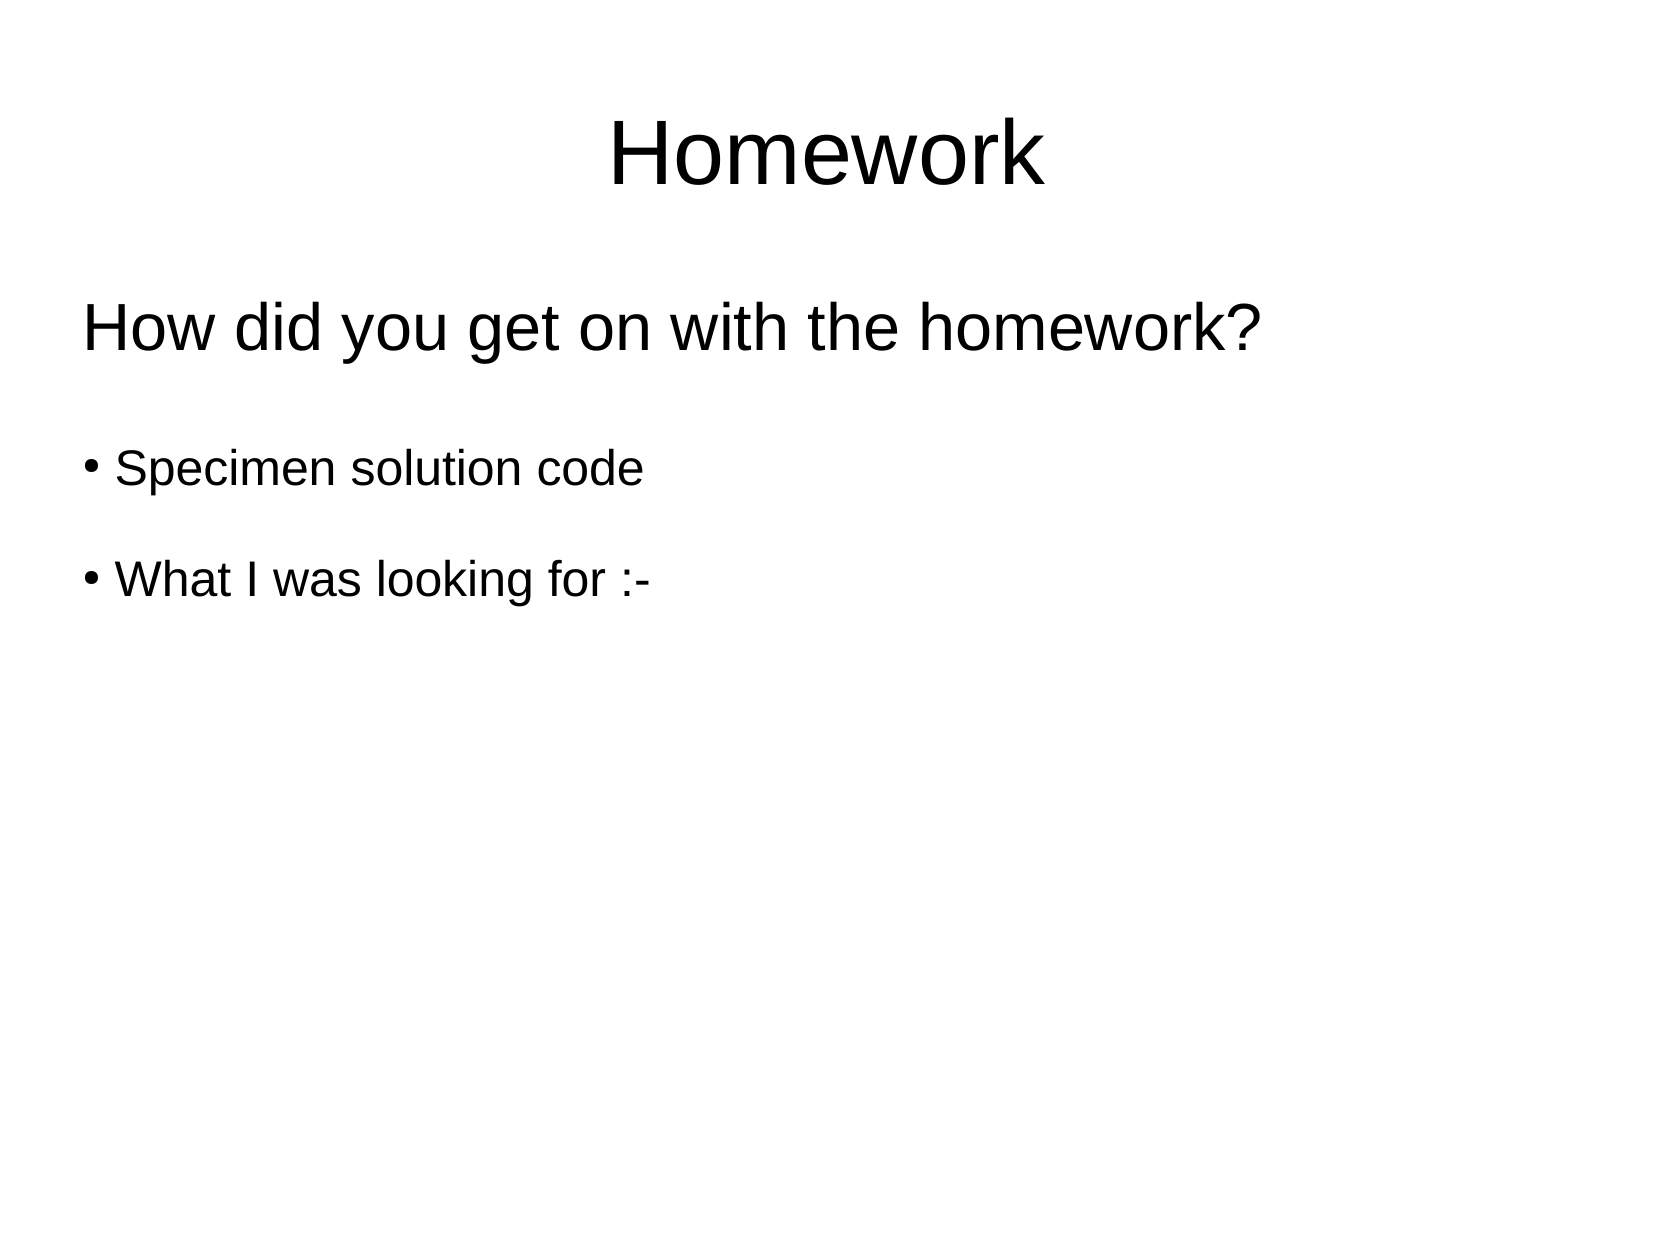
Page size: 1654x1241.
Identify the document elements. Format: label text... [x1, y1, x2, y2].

subtitle How did you get on with the homework? Specimen solution code What I was looking for :- [82, 290, 1538, 1010]
title Homework [82, 49, 1571, 257]
